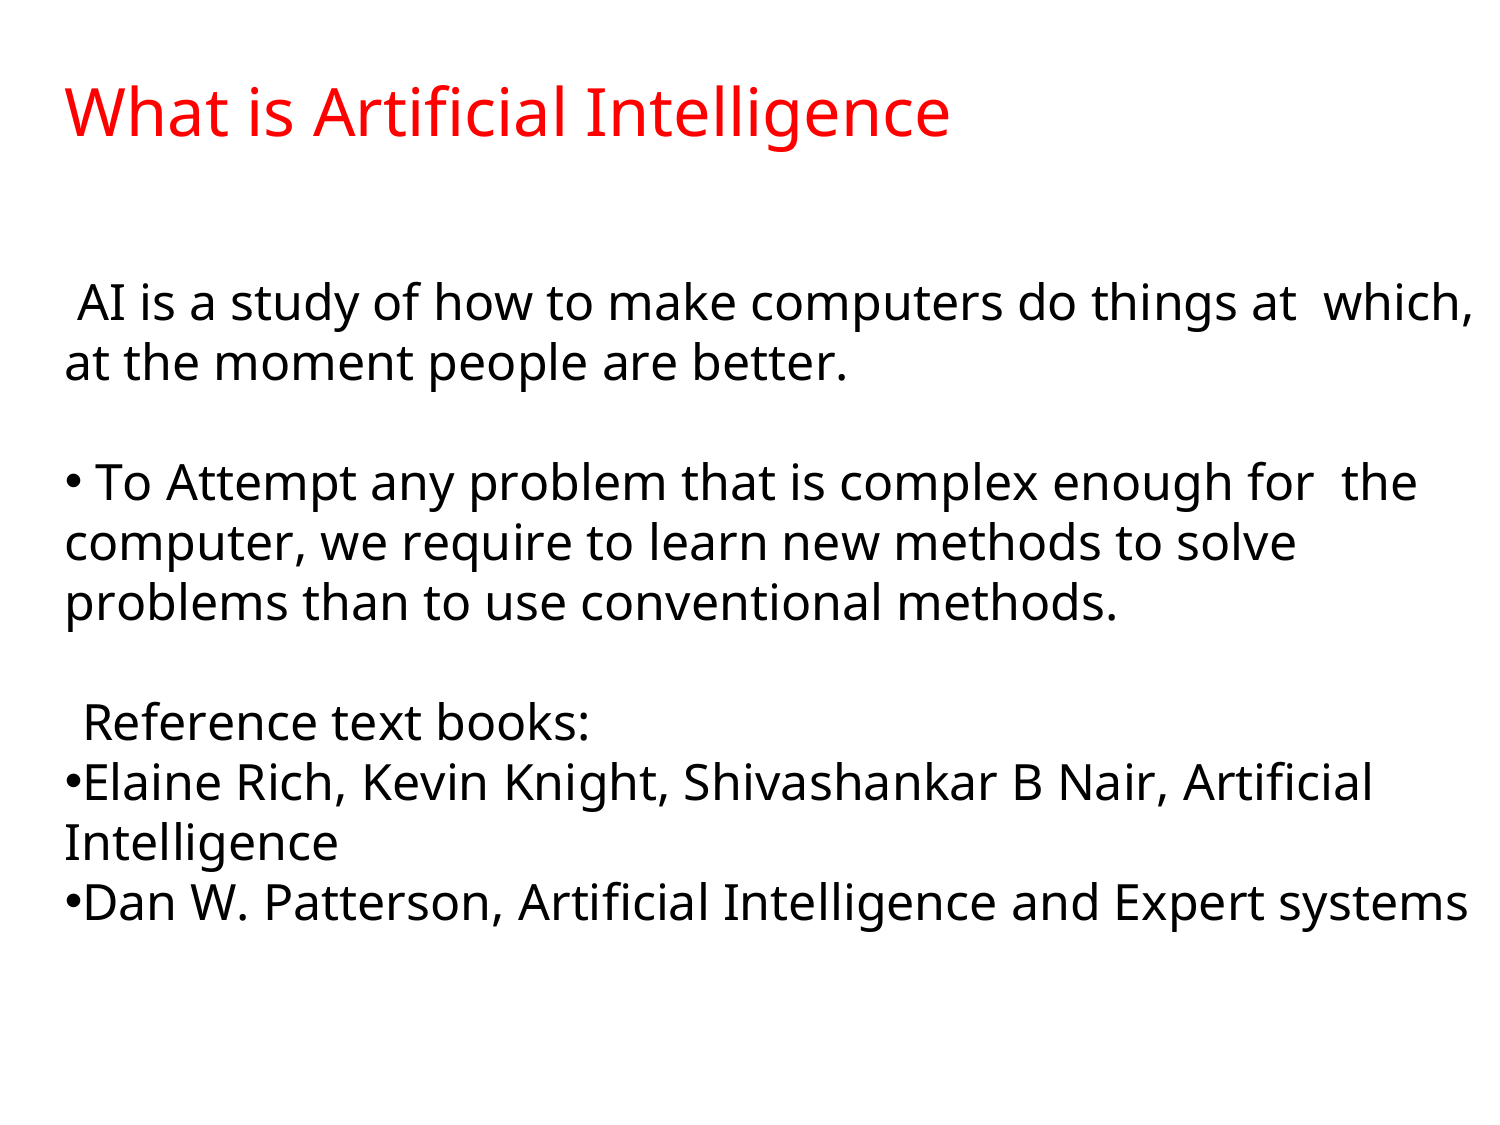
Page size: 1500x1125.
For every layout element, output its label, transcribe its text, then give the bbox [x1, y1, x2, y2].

text_box What is Artificial Intelligence AI is a study of how to make computers do things at which, at the moment people are better. To Attempt any problem that is complex enough for the computer, we require to learn new methods to solve problems than to use conventional methods. Reference text books: Elaine Rich, Kevin Knight, Shivashankar B Nair, Artificial Intelligence Dan W. Patterson, Artificial Intelligence and Expert systems [49, 62, 1500, 998]
